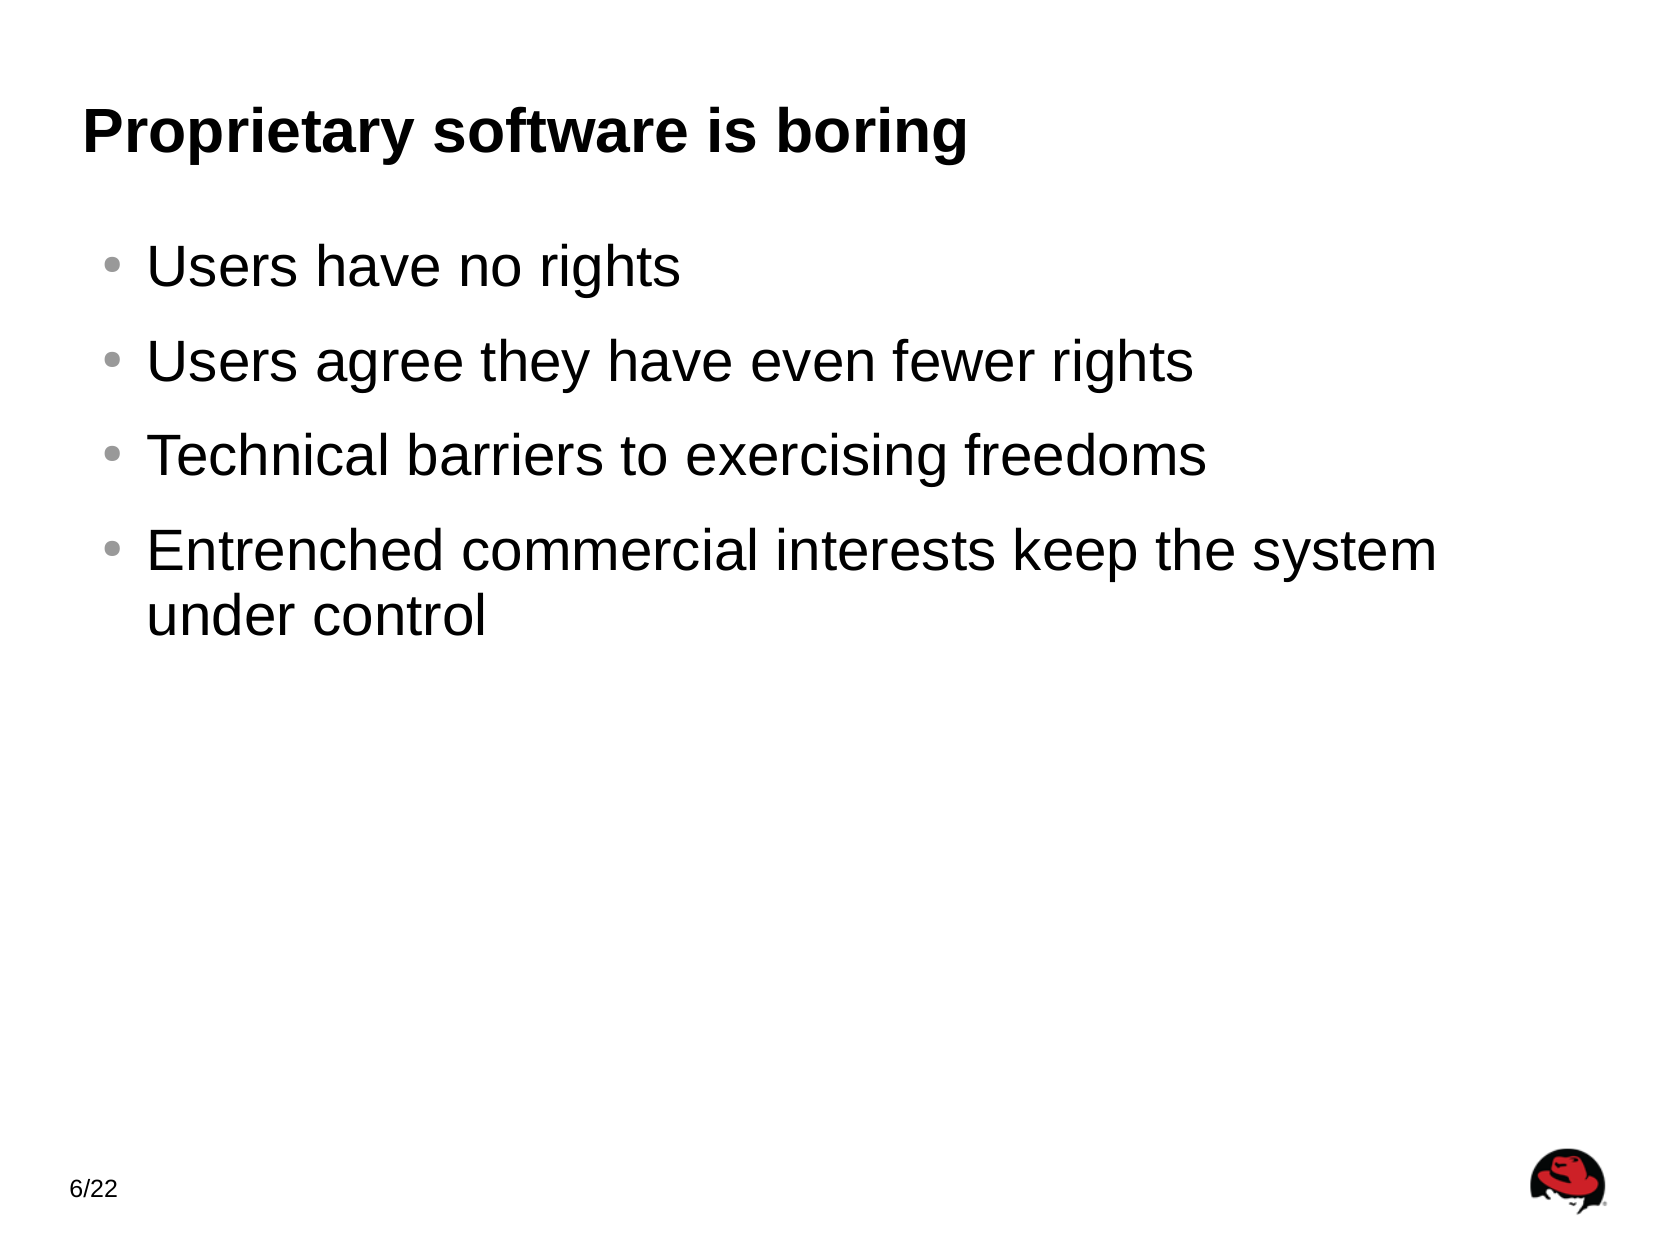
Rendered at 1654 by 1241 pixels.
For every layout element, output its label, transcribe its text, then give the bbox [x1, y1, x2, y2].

title Proprietary software is boring [82, 45, 1571, 218]
list Users have no rights Users agree they have even fewer rights Technical barriers to exercising freedoms Entrenched commercial interests keep the system under control [86, 233, 1576, 1013]
picture [1529, 1146, 1613, 1224]
